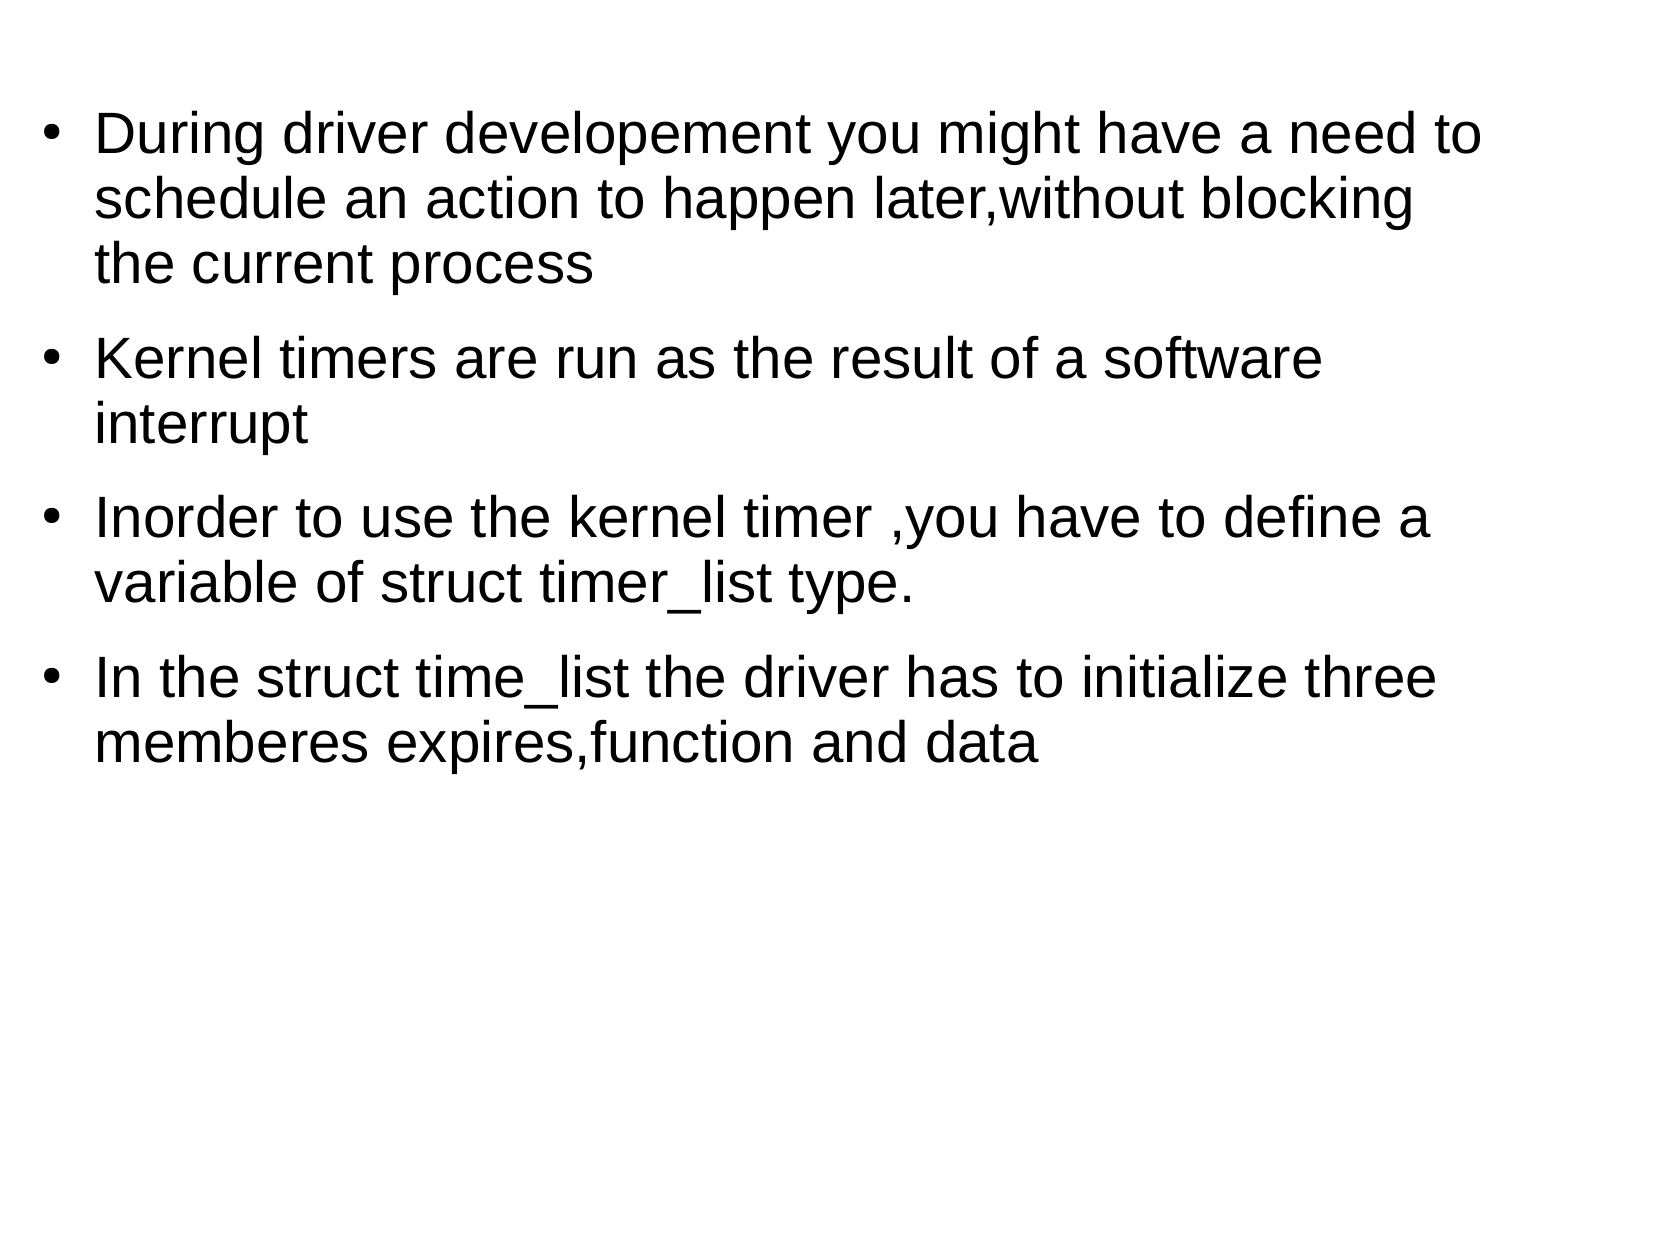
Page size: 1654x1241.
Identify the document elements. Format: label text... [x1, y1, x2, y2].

list During driver developement you might have a need to schedule an action to happen later,without blocking the current process Kernel timers are run as the result of a software interrupt Inorder to use the kernel timer ,you have to define a variable of struct timer_list type. In the struct time_list the driver has to initialize three memberes expires,function and data [23, 100, 1512, 957]
